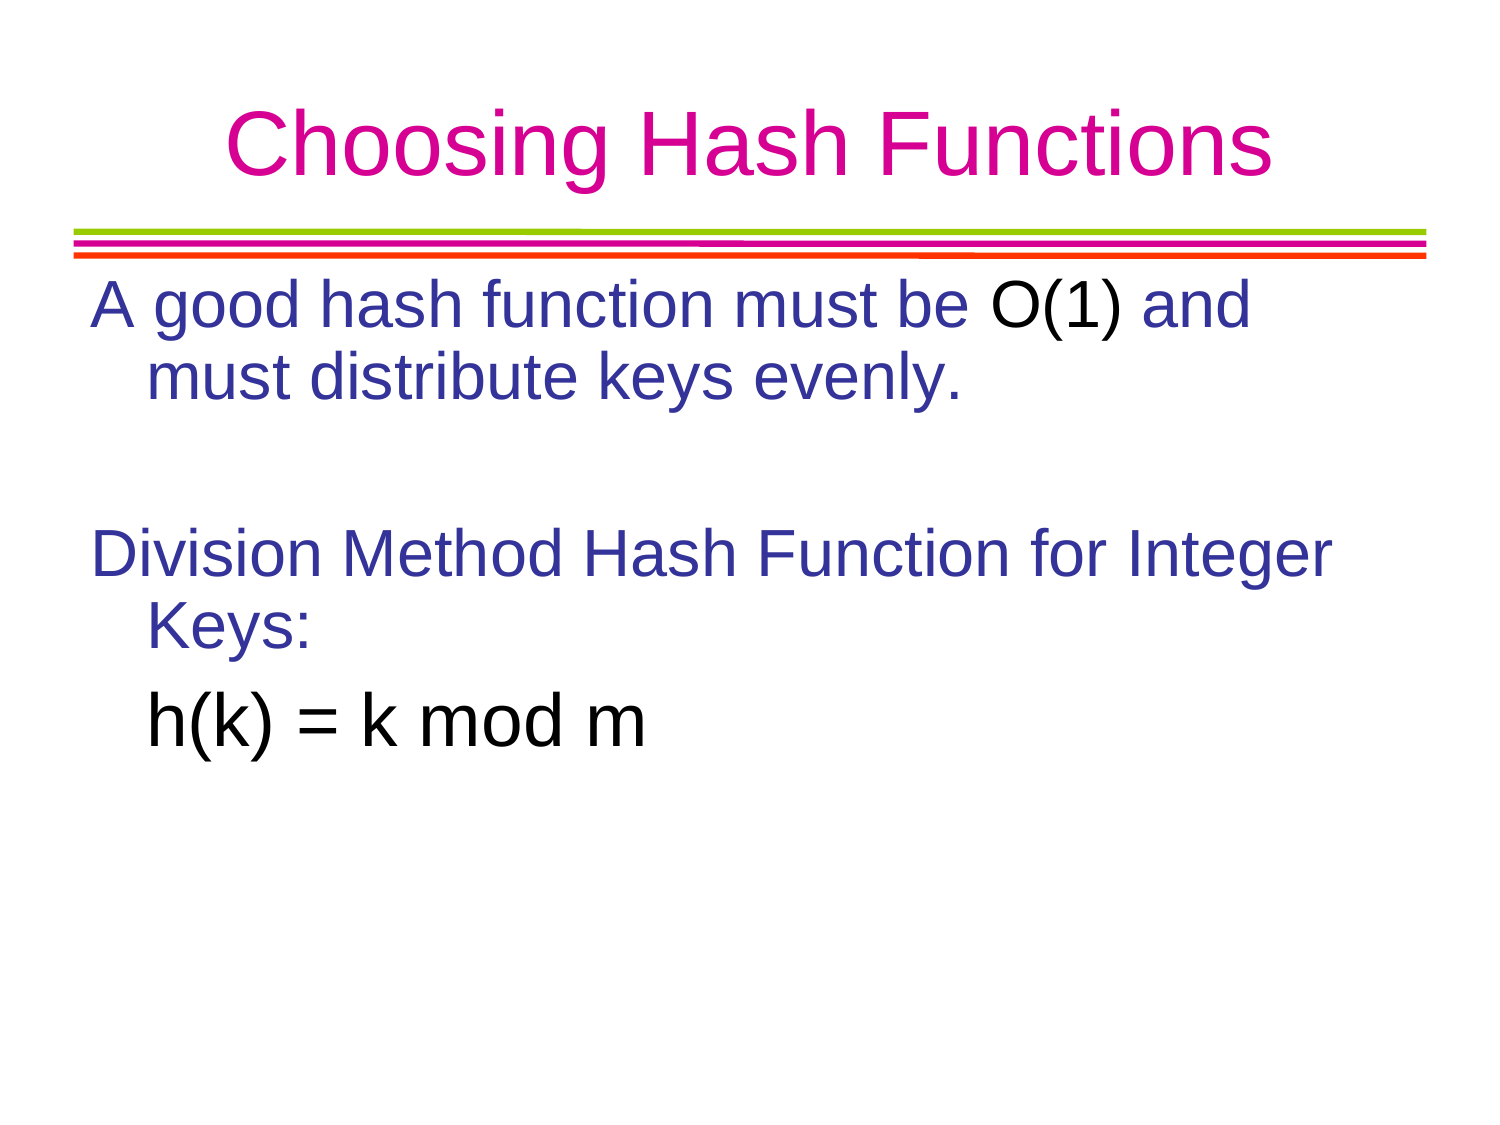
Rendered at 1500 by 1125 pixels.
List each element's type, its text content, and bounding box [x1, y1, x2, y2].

text_box A good hash function must be O(1) and must distribute keys evenly. Division Method Hash Function for Integer Keys: h(k) = k mod m [75, 262, 1426, 1005]
text_box Choosing Hash Functions [75, 45, 1426, 233]
